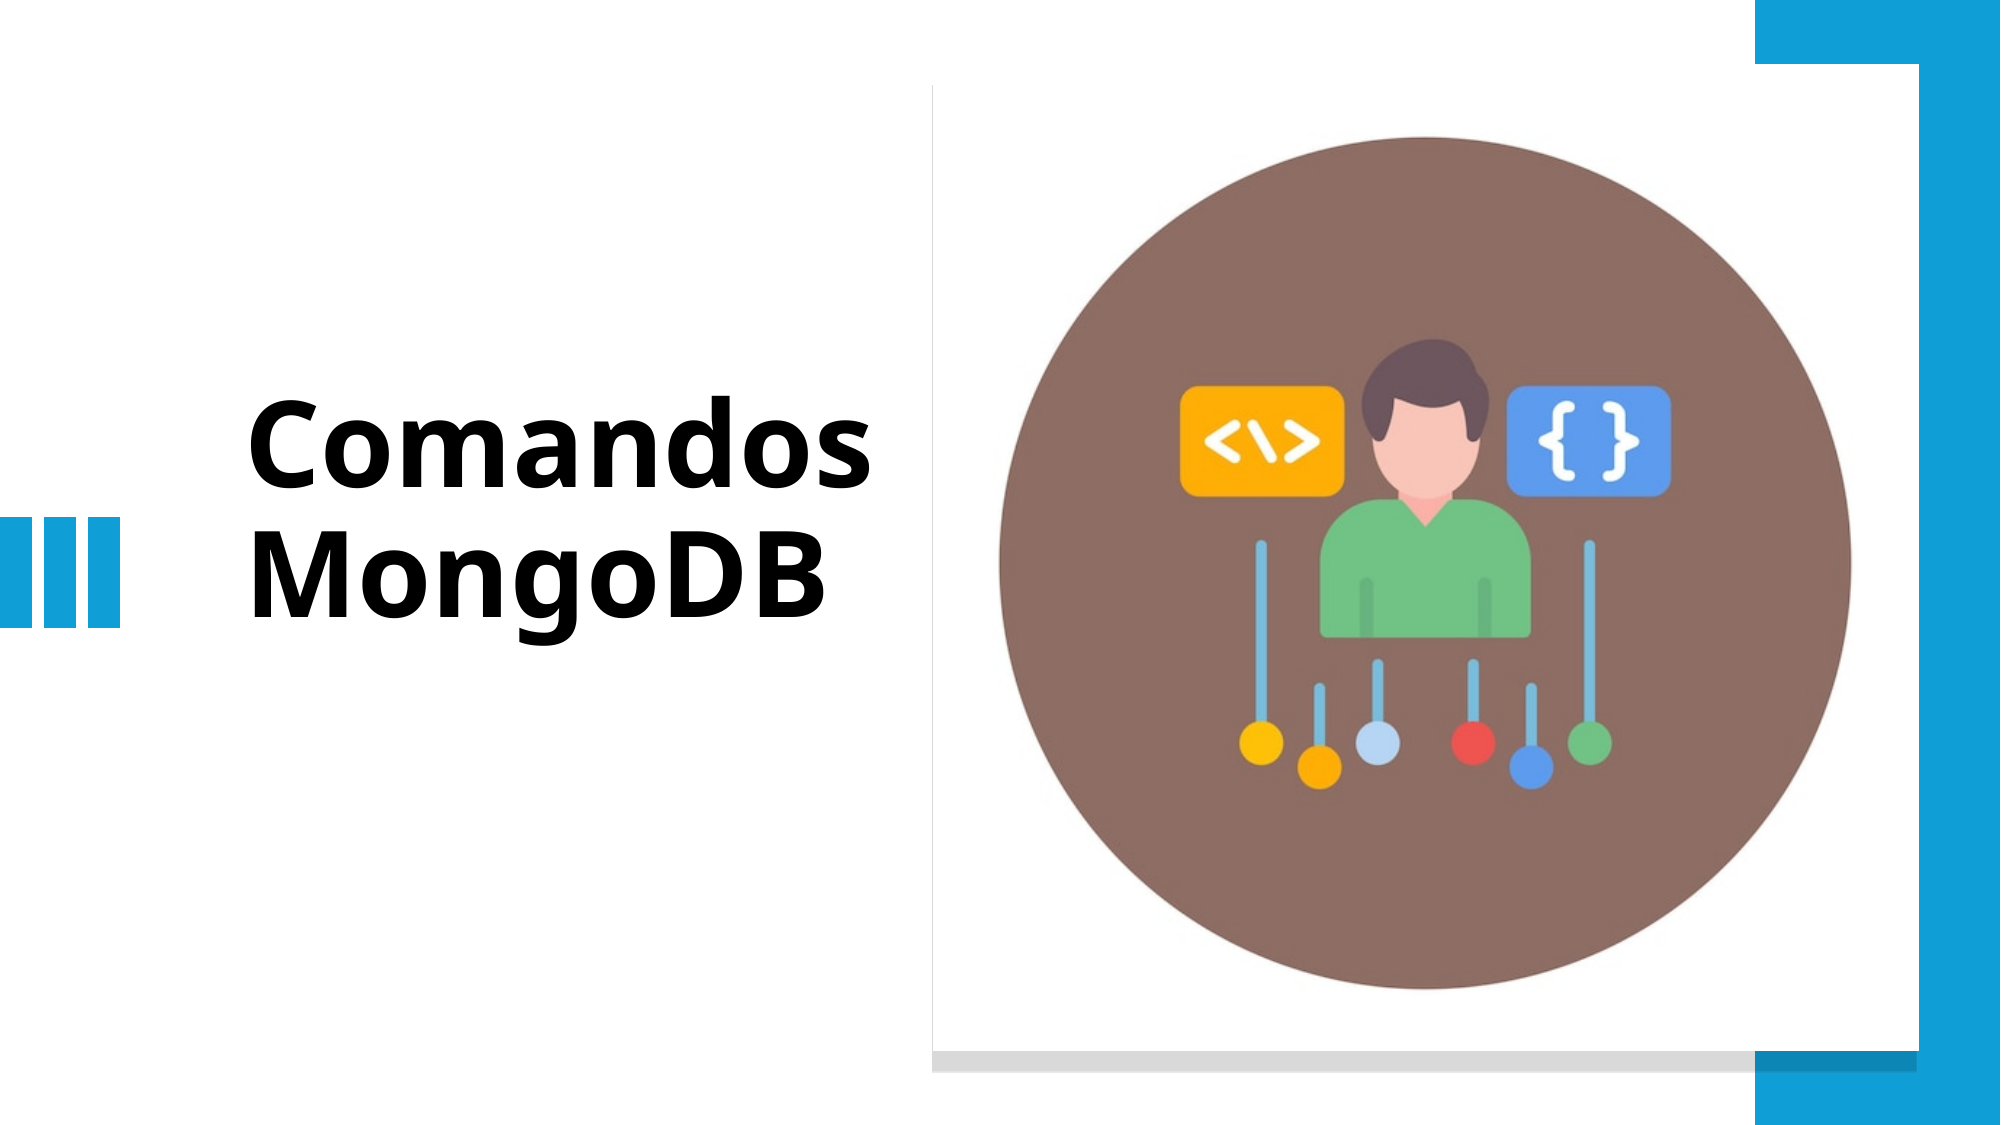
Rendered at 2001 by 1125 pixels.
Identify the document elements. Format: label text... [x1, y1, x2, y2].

title Comandos MongoDB [229, 376, 892, 769]
picture [971, 109, 1880, 1007]
text_box [0, 0, 2000, 1125]
